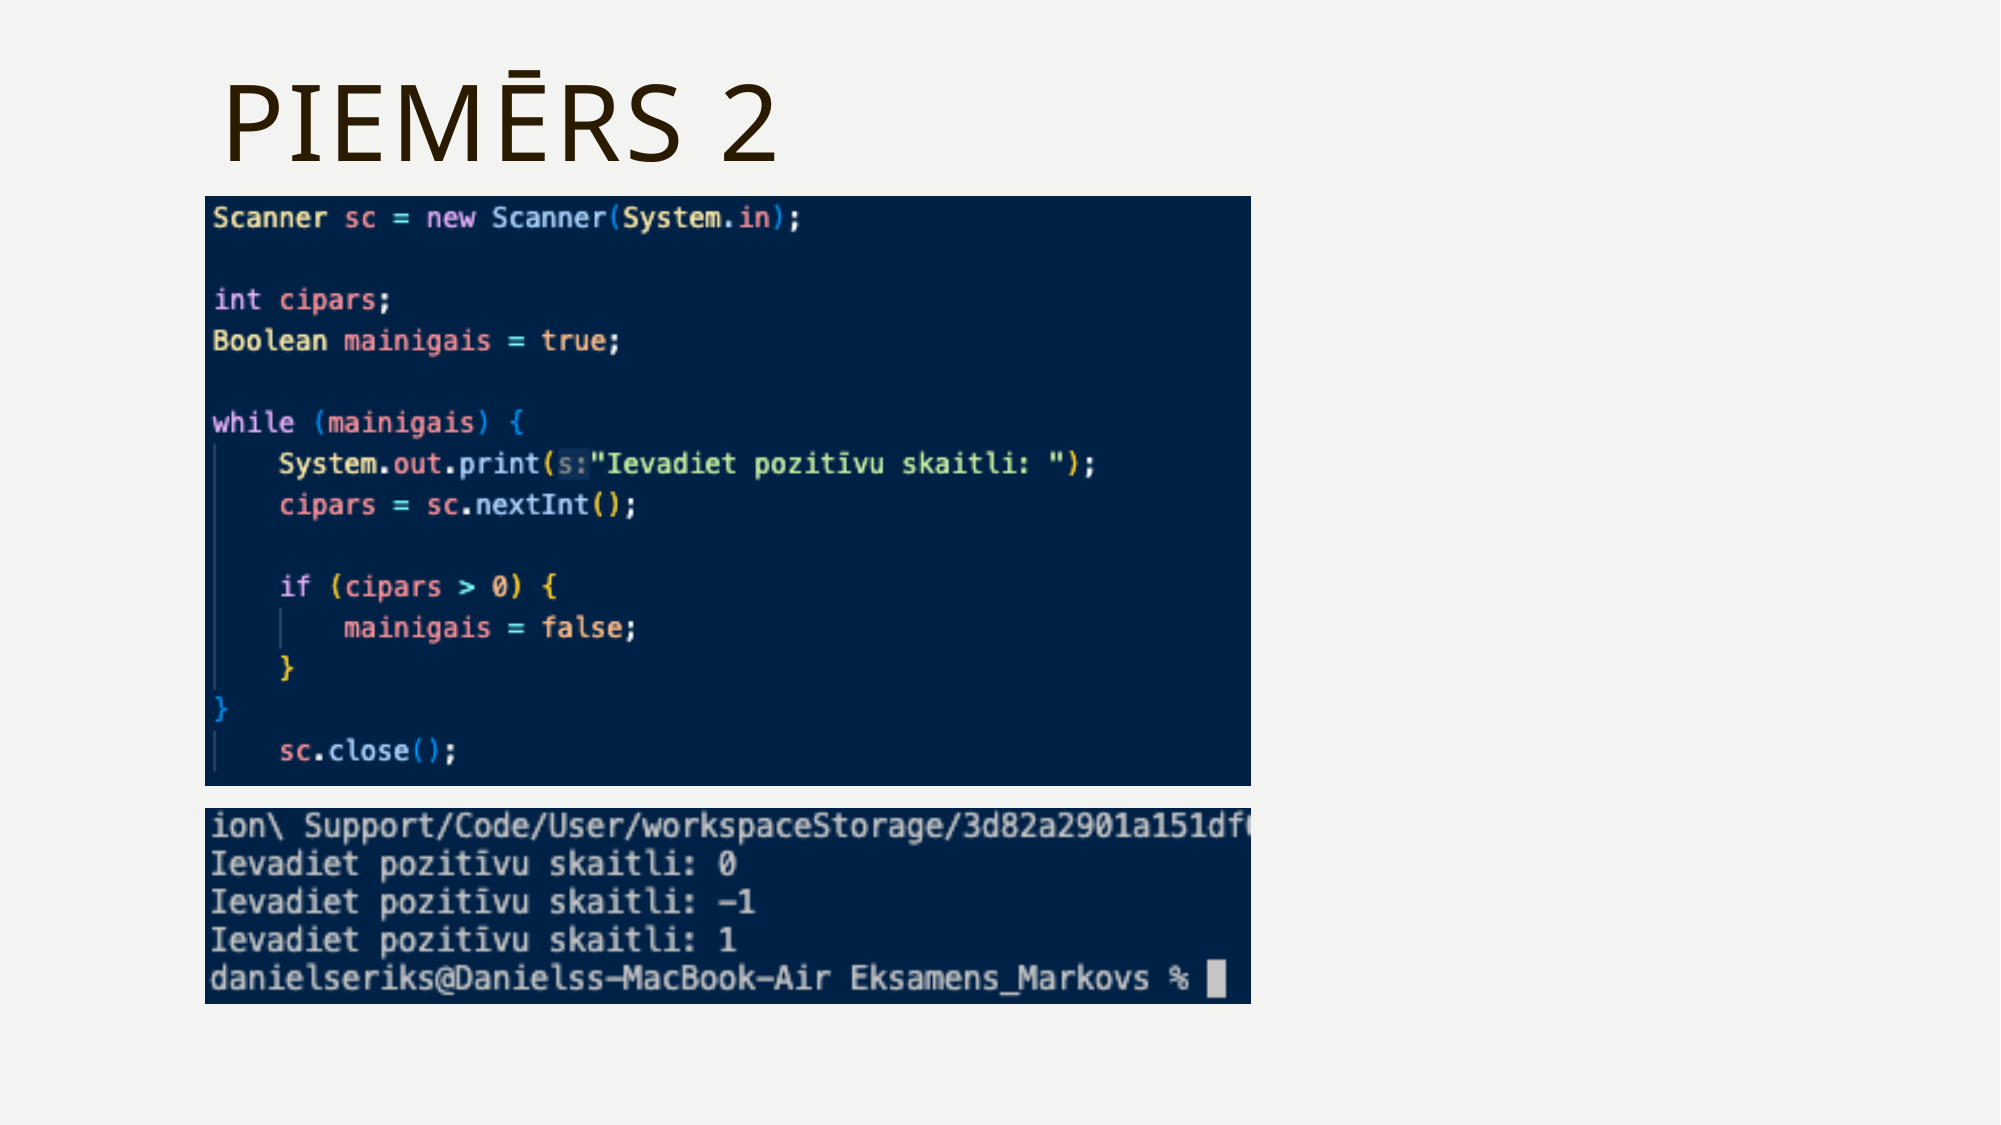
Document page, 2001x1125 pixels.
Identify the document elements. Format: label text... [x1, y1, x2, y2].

title Piemērs 2 [205, 62, 1876, 308]
picture [205, 196, 1251, 787]
picture [205, 808, 1251, 1004]
